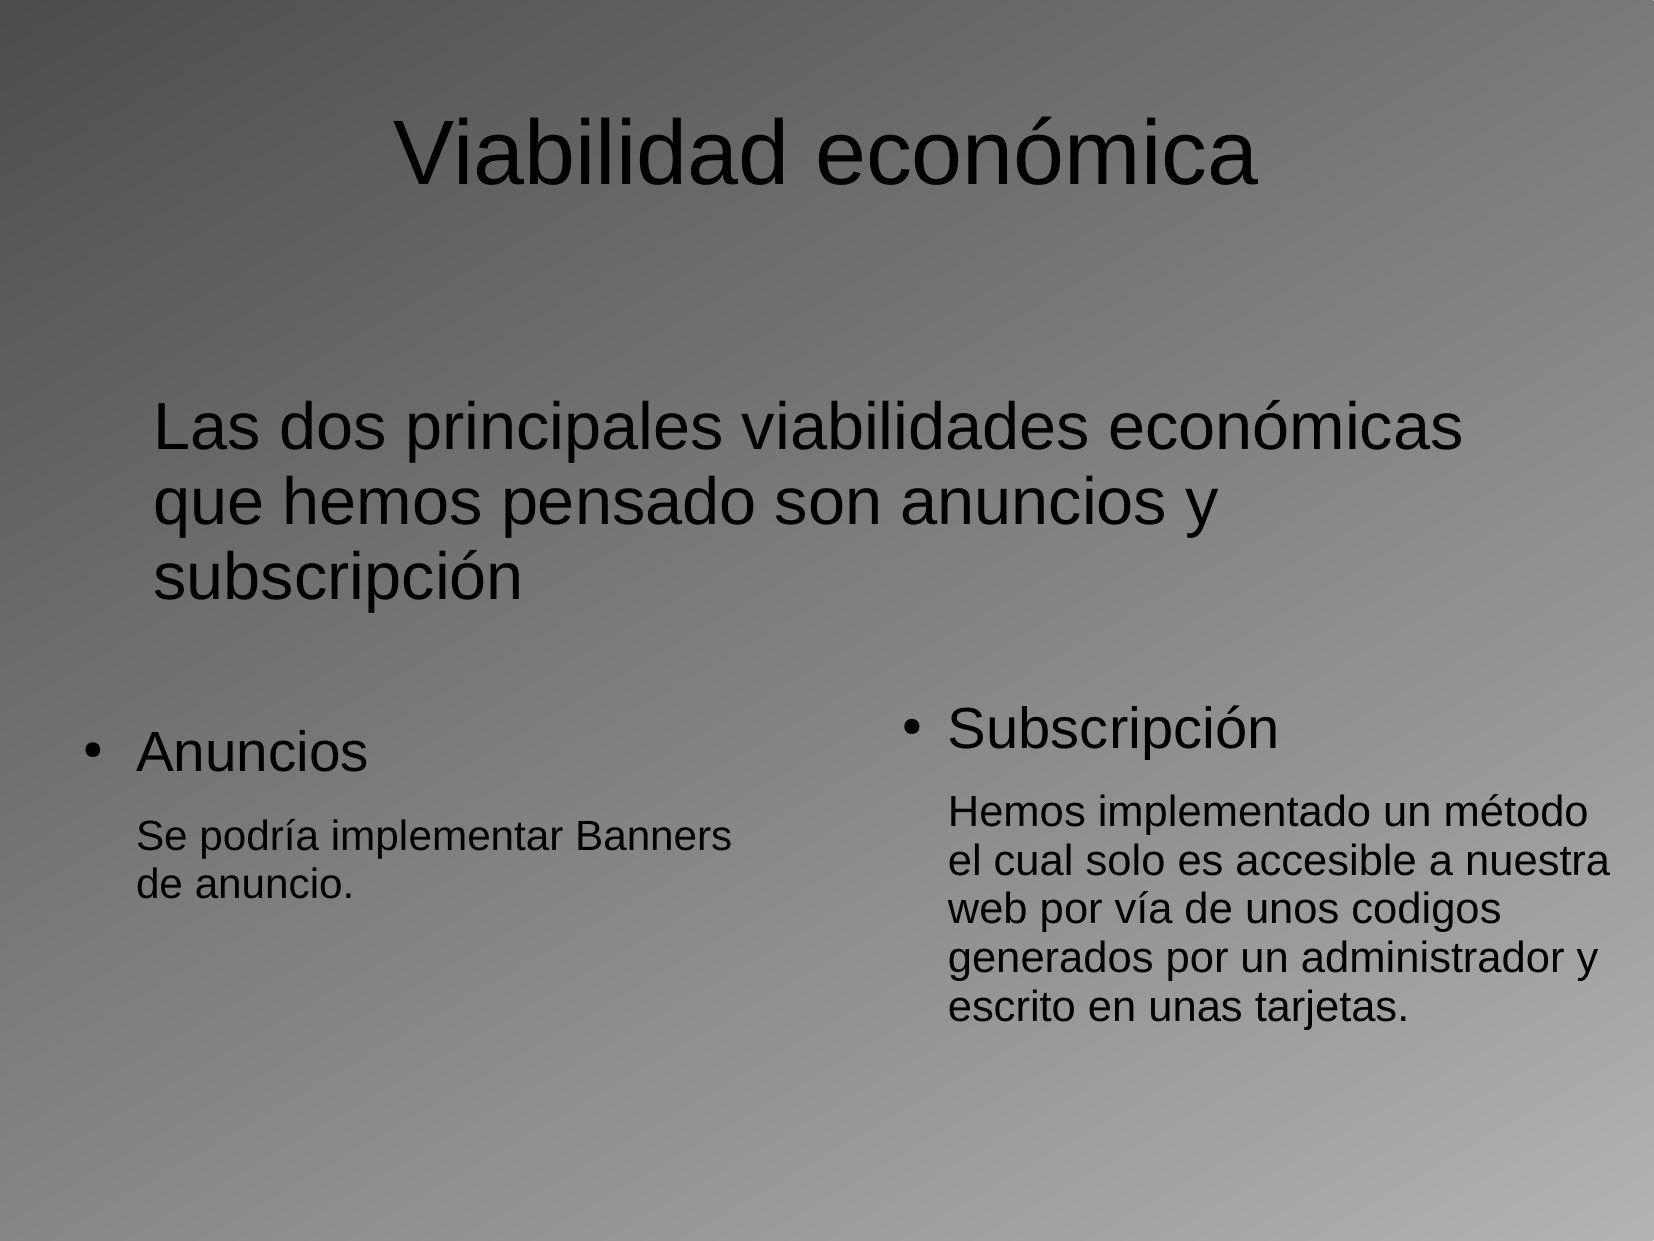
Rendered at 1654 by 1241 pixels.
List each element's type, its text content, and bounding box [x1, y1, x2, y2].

list Subscripción Hemos implementado un método el cual solo es accesible a nuestra web por vía de unos codigos generados por un administrador y escrito en unas tarjetas. [886, 696, 1613, 1040]
list Las dos principales viabilidades económicas que hemos pensado son anuncios y subscripción [82, 389, 1571, 733]
title Viabilidad económica [82, 49, 1571, 257]
list Anuncios Se podría implementar Banners de anuncio. [65, 719, 792, 1063]
